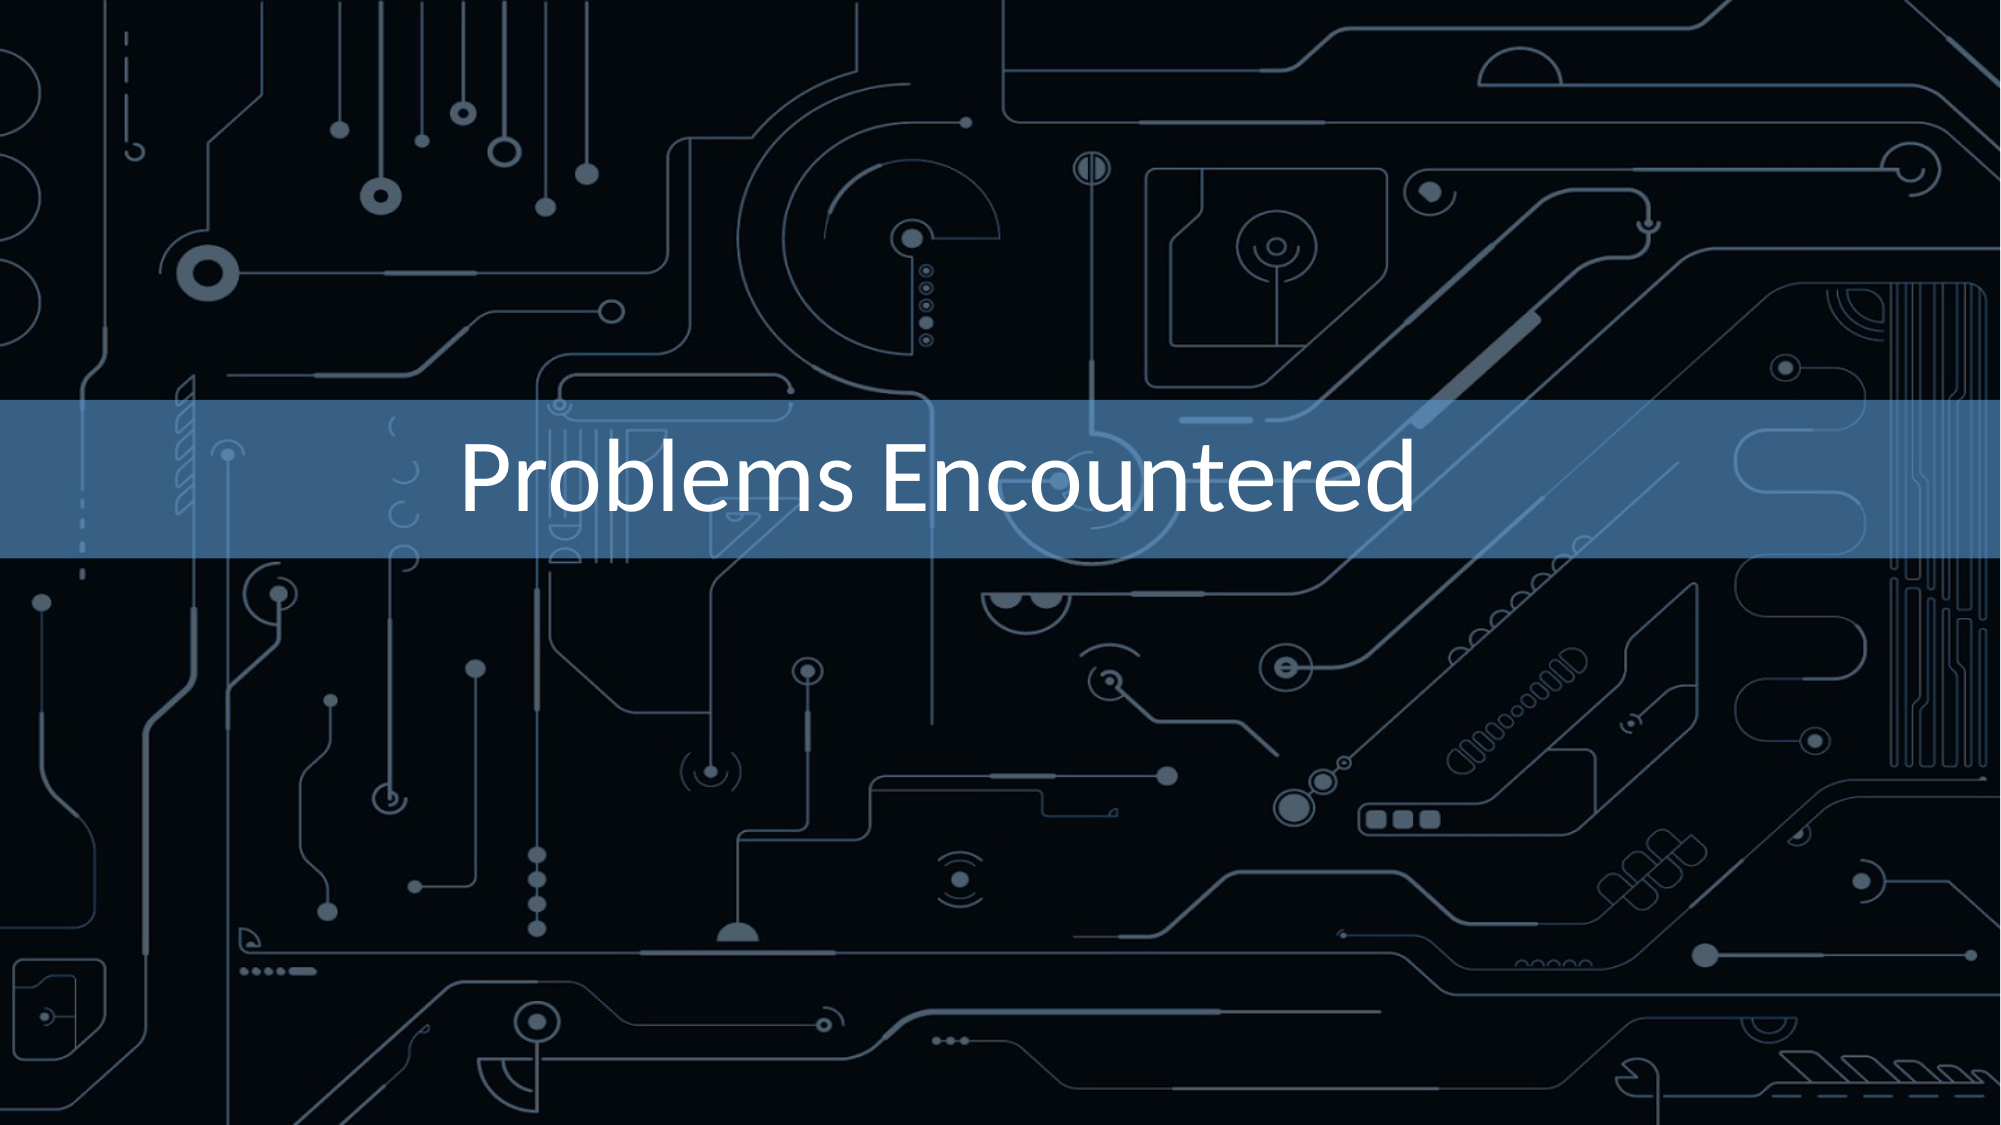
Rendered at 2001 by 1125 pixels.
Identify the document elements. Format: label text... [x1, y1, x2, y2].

text_box Problems Encountered [323, 399, 1555, 540]
text_box [0, 0, 2000, 1125]
